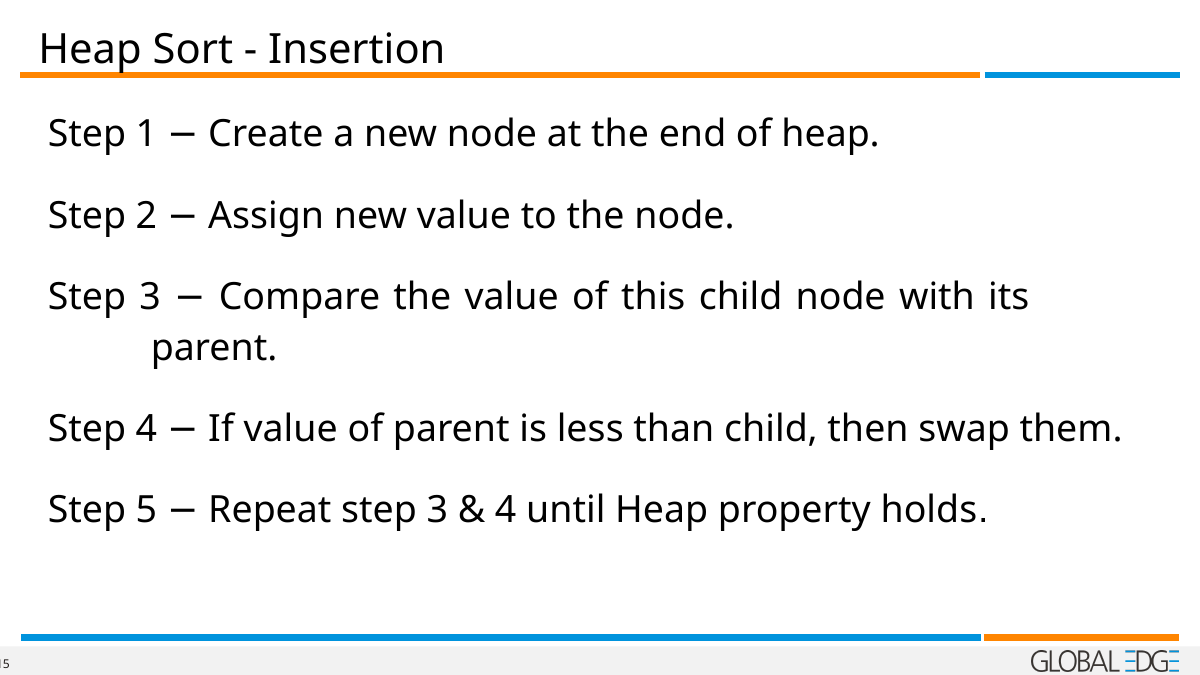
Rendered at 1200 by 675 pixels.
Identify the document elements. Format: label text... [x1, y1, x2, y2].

picture [1031, 650, 1179, 672]
text_box Heap Sort - Insertion [23, 11, 487, 76]
text_box Step 1 − Create a new node at the end of heap. Step 2 − Assign new value to the node. Step 3 − Compare the value of this child node with its parent. Step 4 − If value of parent is less than child, then swap them. Step 5 − Repeat step 3 & 4 until Heap property holds. [33, 99, 1167, 544]
